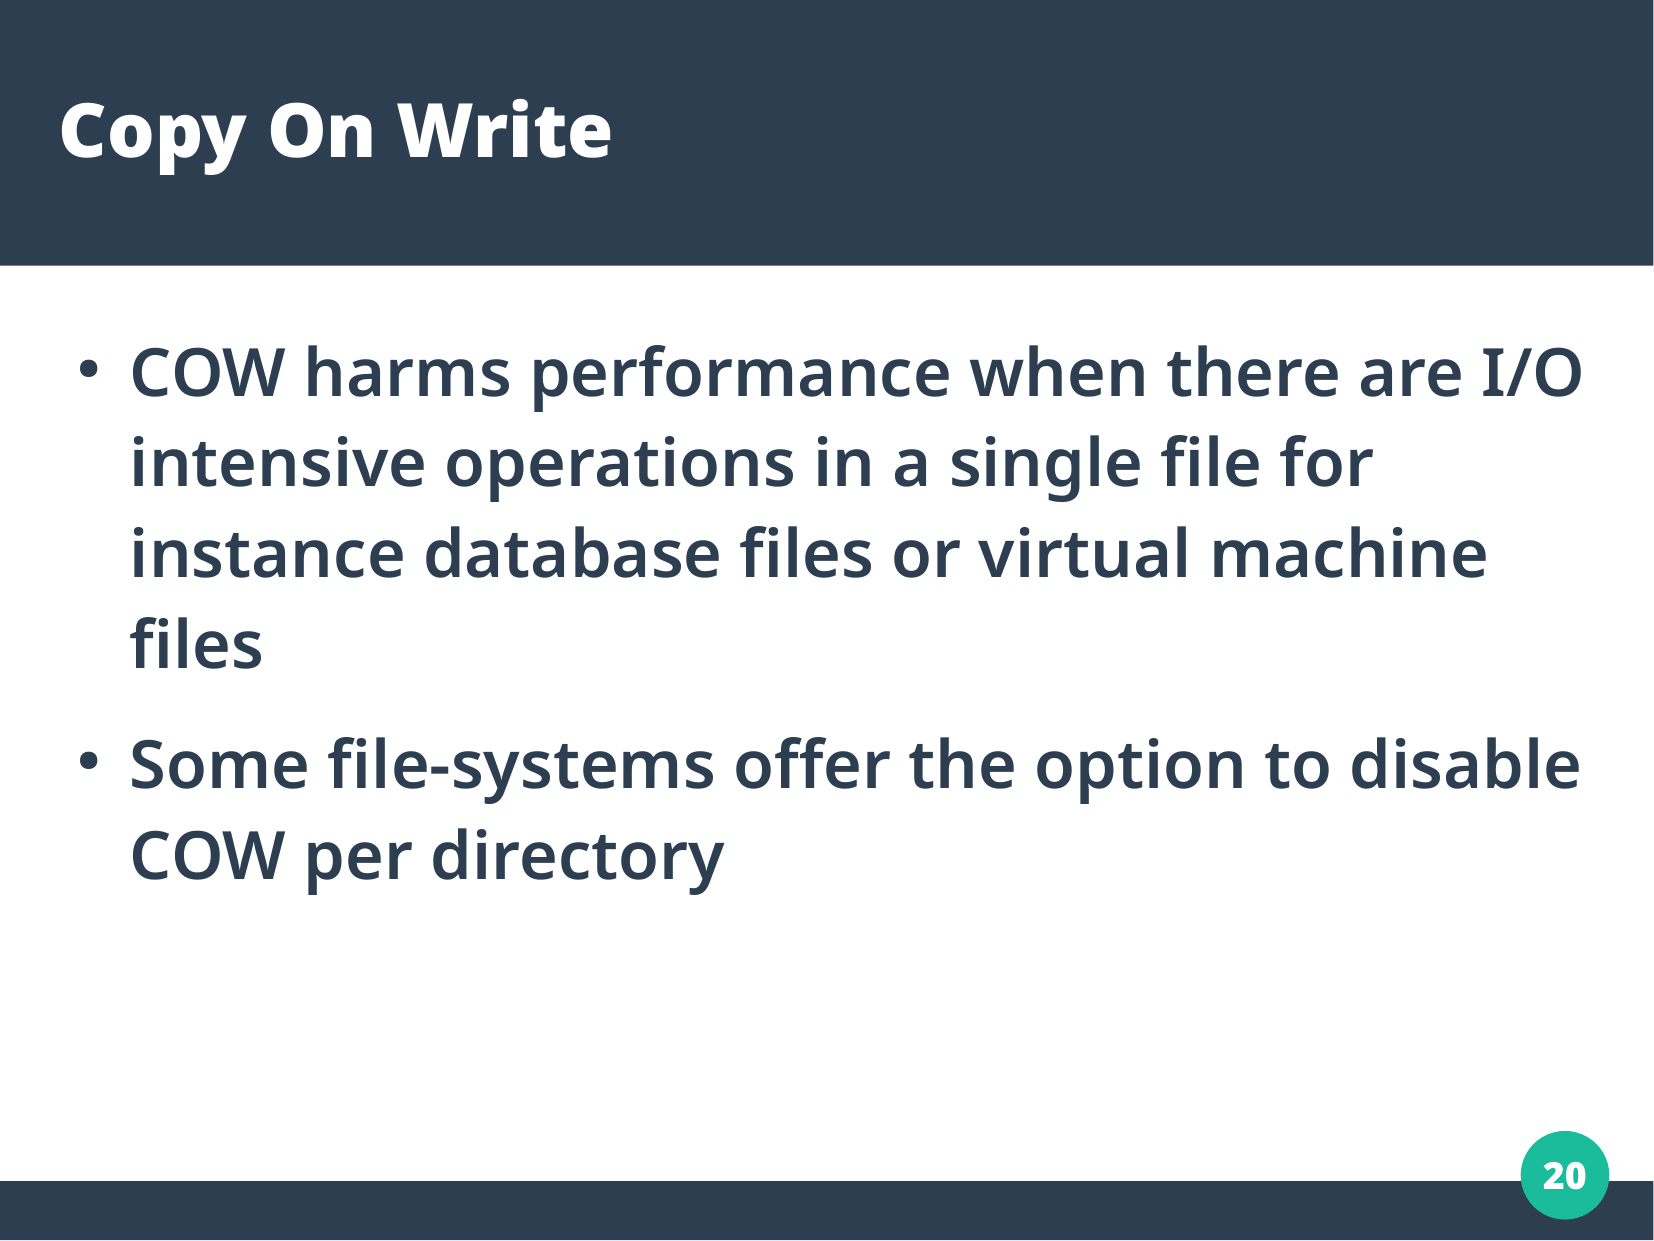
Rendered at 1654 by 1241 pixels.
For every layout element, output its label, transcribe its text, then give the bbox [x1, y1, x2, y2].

title Copy On Write [59, 49, 1595, 207]
list COW harms performance when there are I/O intensive operations in a single file for instance database files or virtual machine files Some file-systems offer the option to disable COW per directory [59, 324, 1595, 1152]
